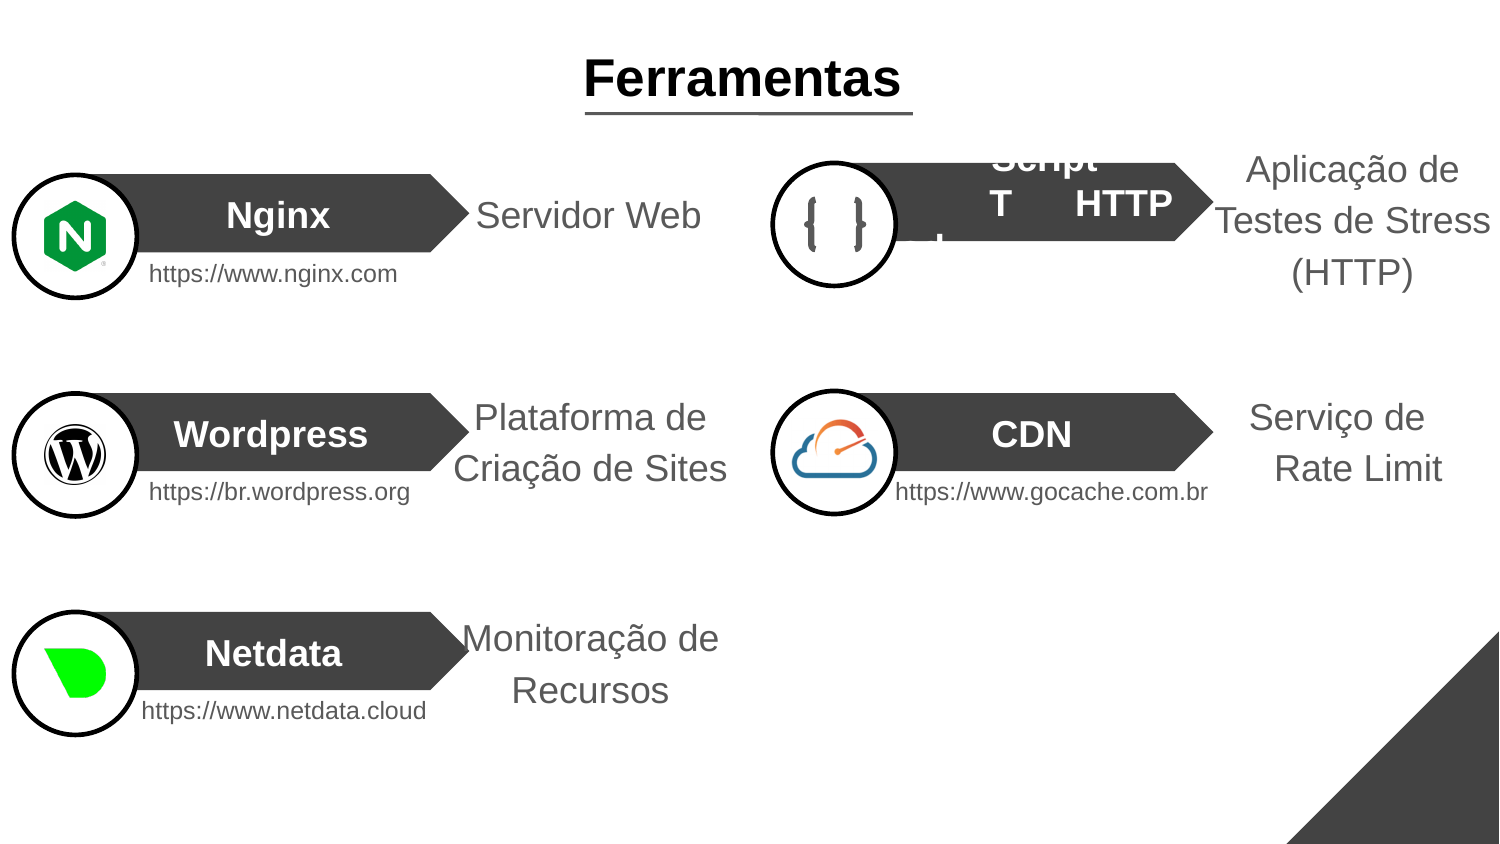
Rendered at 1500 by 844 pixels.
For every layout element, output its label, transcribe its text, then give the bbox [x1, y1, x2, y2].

picture [791, 418, 878, 479]
picture [44, 424, 106, 485]
text_box [1286, 631, 1499, 844]
text_box [772, 162, 896, 286]
text_box [772, 390, 896, 515]
text_box https://www.nginx.com [133, 237, 436, 303]
picture [44, 642, 106, 704]
text_box Monitoração de Recursos [431, 592, 750, 727]
text_box CDN [854, 393, 1199, 456]
text_box [13, 174, 137, 298]
text_box Serviço de Rate Limit [1199, 370, 1500, 505]
picture [44, 200, 106, 272]
text_box Servidor Web [437, 169, 740, 252]
text_box [13, 611, 137, 735]
text_box [13, 393, 137, 517]
text_box Script T HTTP Flood [837, 162, 1193, 242]
text_box Wordpress [84, 393, 430, 456]
text_box https://br.wordpress.org [133, 456, 436, 521]
title Ferramentas [51, 28, 1449, 123]
text_box https://www.gocache.com.br [880, 456, 1225, 521]
text_box Netdata [83, 611, 431, 675]
text_box Aplicação de Testes de Stress (HTTP) [1193, 123, 1500, 309]
text_box Nginx [83, 174, 437, 247]
text_box https://www.netdata.cloud [126, 675, 446, 740]
text_box Plataforma de Criação de Sites [430, 370, 750, 505]
